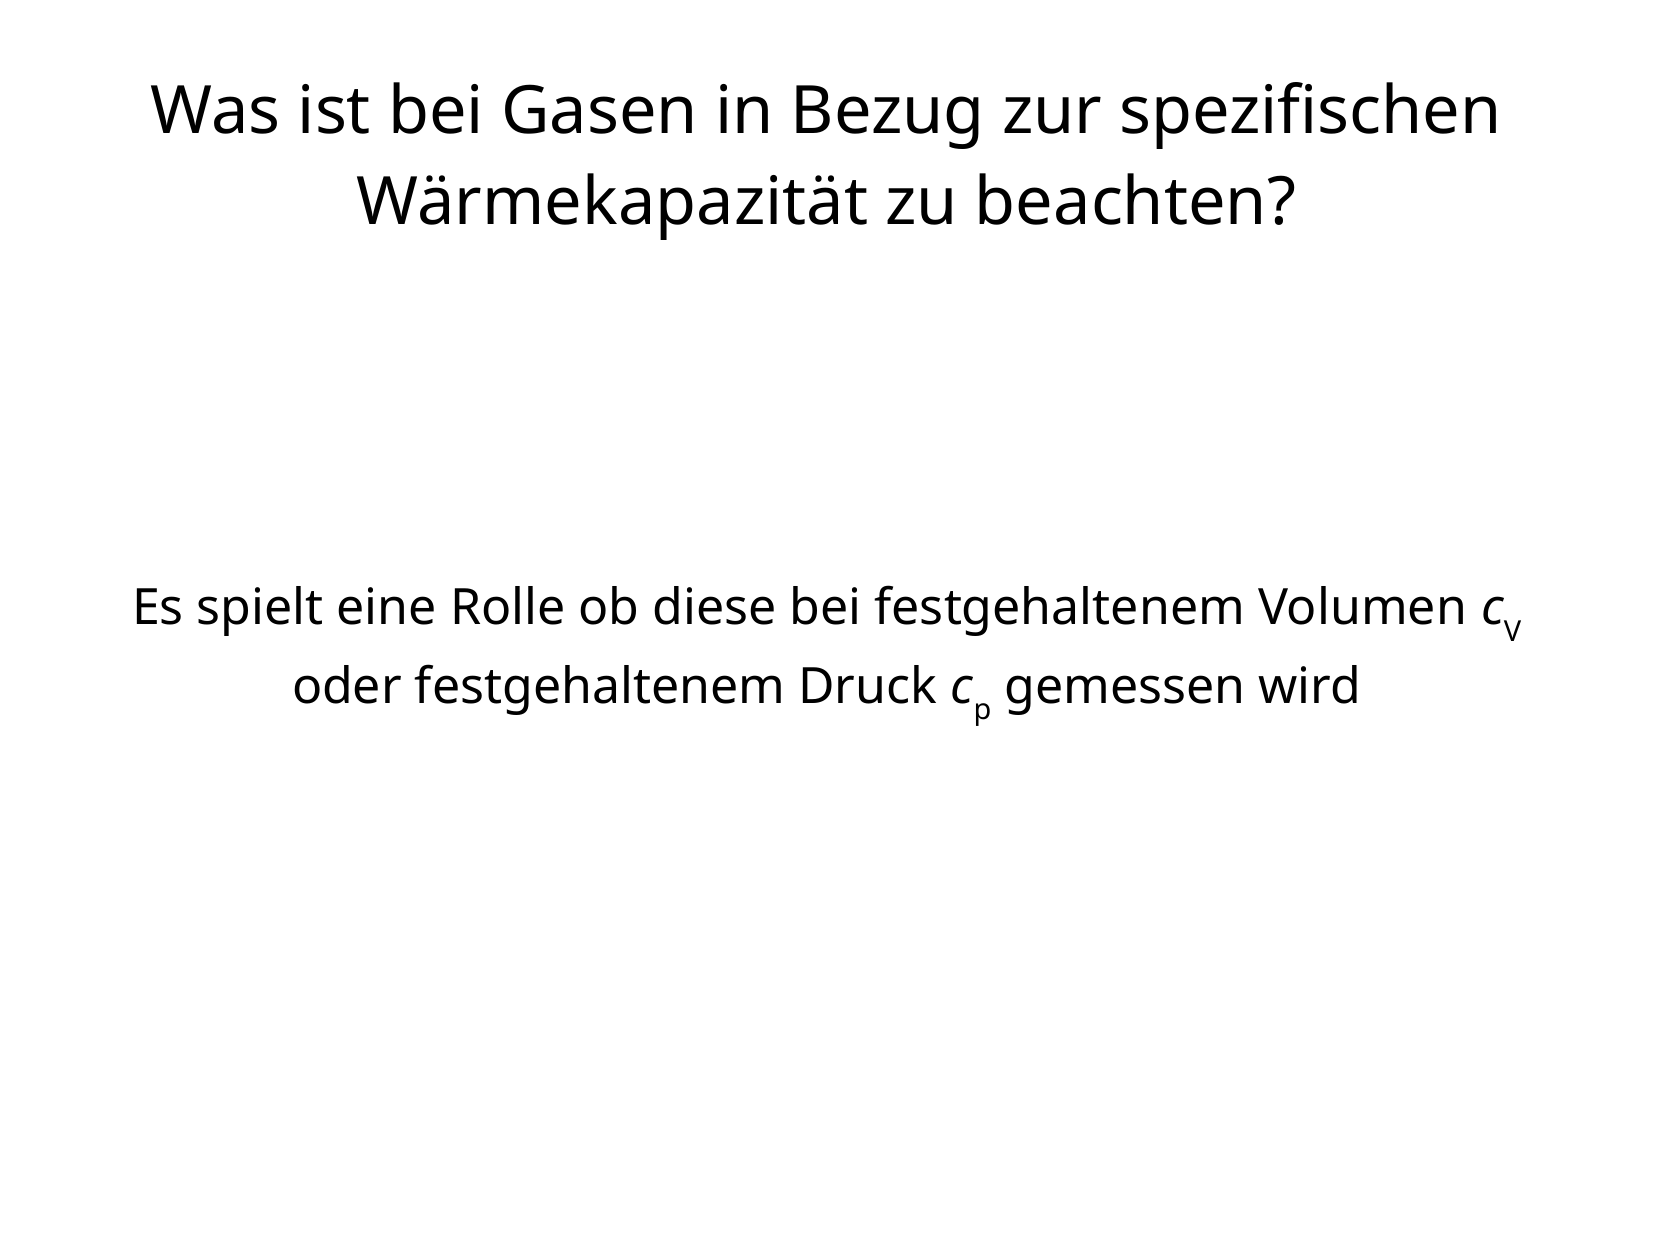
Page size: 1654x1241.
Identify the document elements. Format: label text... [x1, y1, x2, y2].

subtitle Es spielt eine Rolle ob diese bei festgehaltenem Volumen cV oder festgehaltenem Druck cp gemessen wird [82, 290, 1571, 1010]
title Was ist bei Gasen in Bezug zur spezifischen Wärmekapazität zu beachten? [82, 49, 1571, 257]
